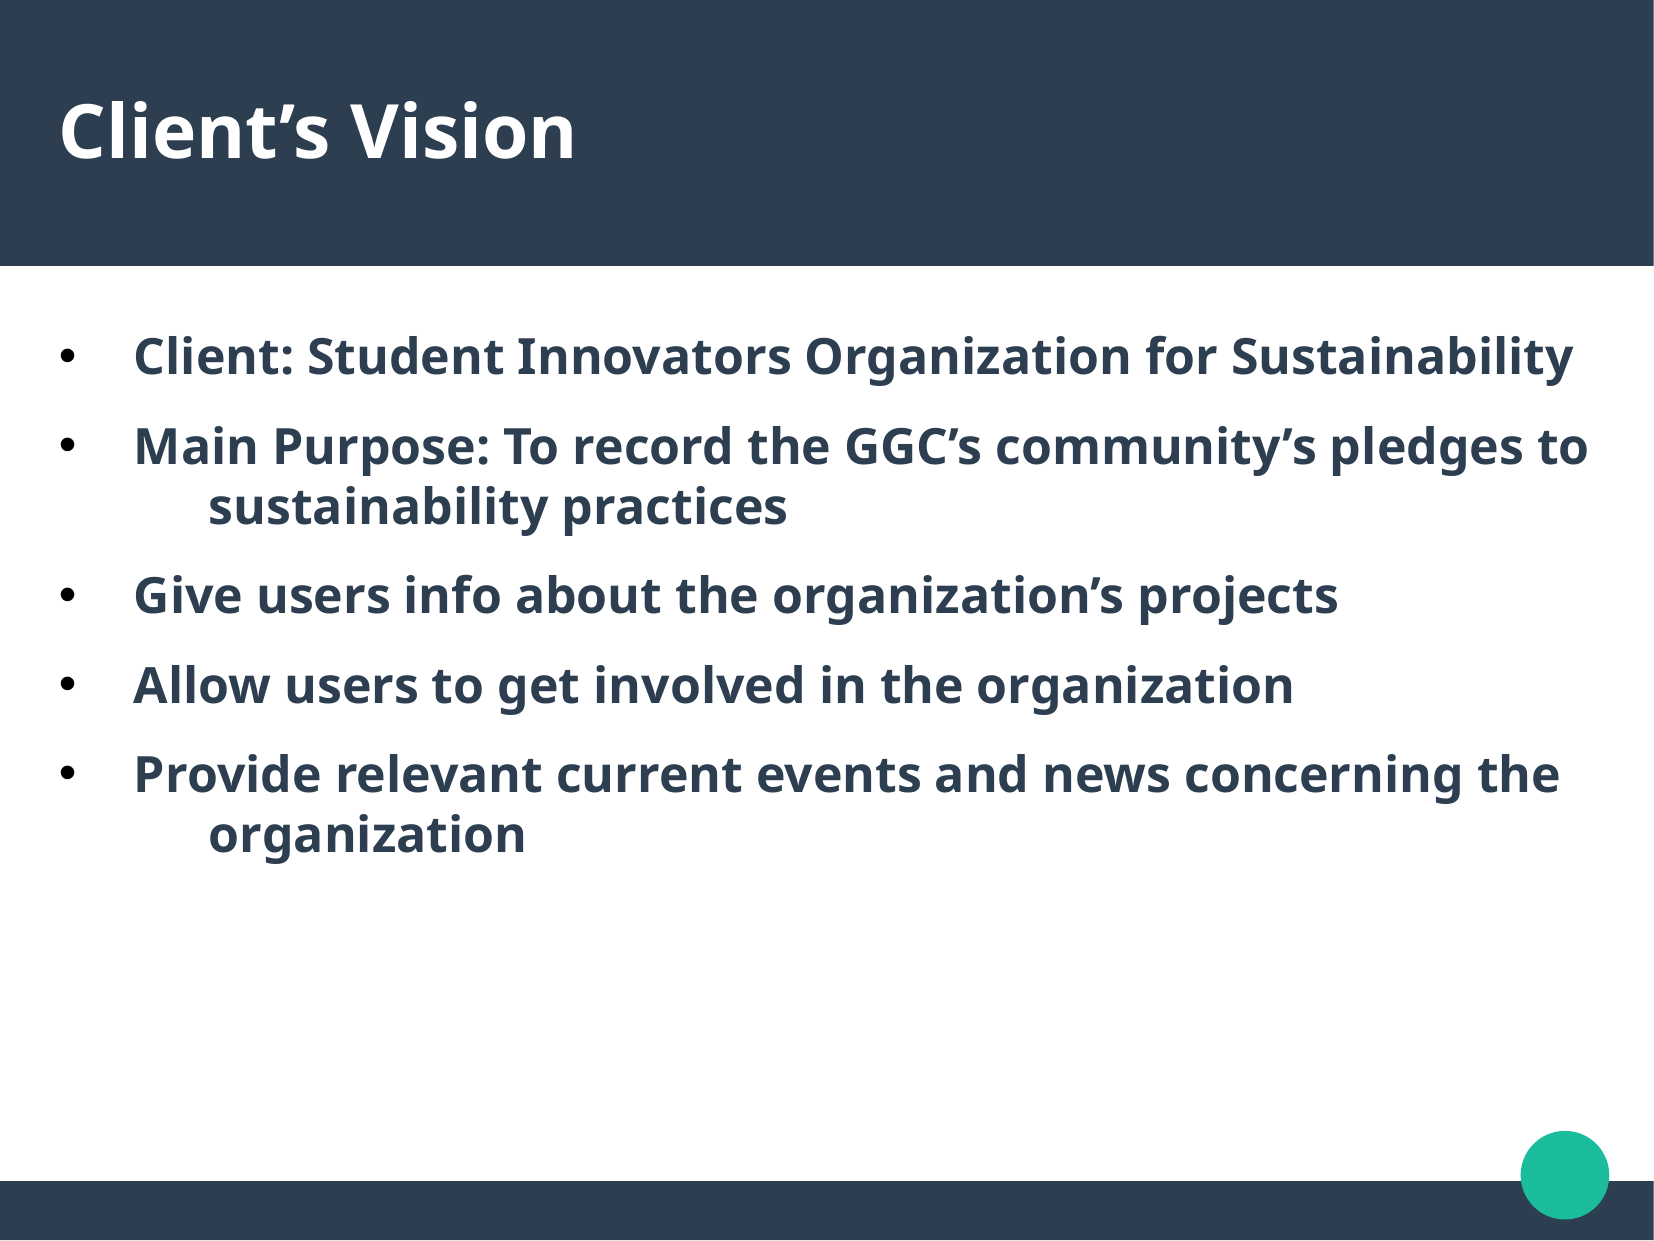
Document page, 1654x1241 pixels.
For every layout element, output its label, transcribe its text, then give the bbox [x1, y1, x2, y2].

title Client’s Vision [59, 49, 1595, 207]
list Client: Student Innovators Organization for Sustainability Main Purpose: To record the GGC’s community’s pledges to sustainability practices Give users info about the organization’s projects Allow users to get involved in the organization Provide relevant current events and news concerning the organization [59, 324, 1595, 1152]
